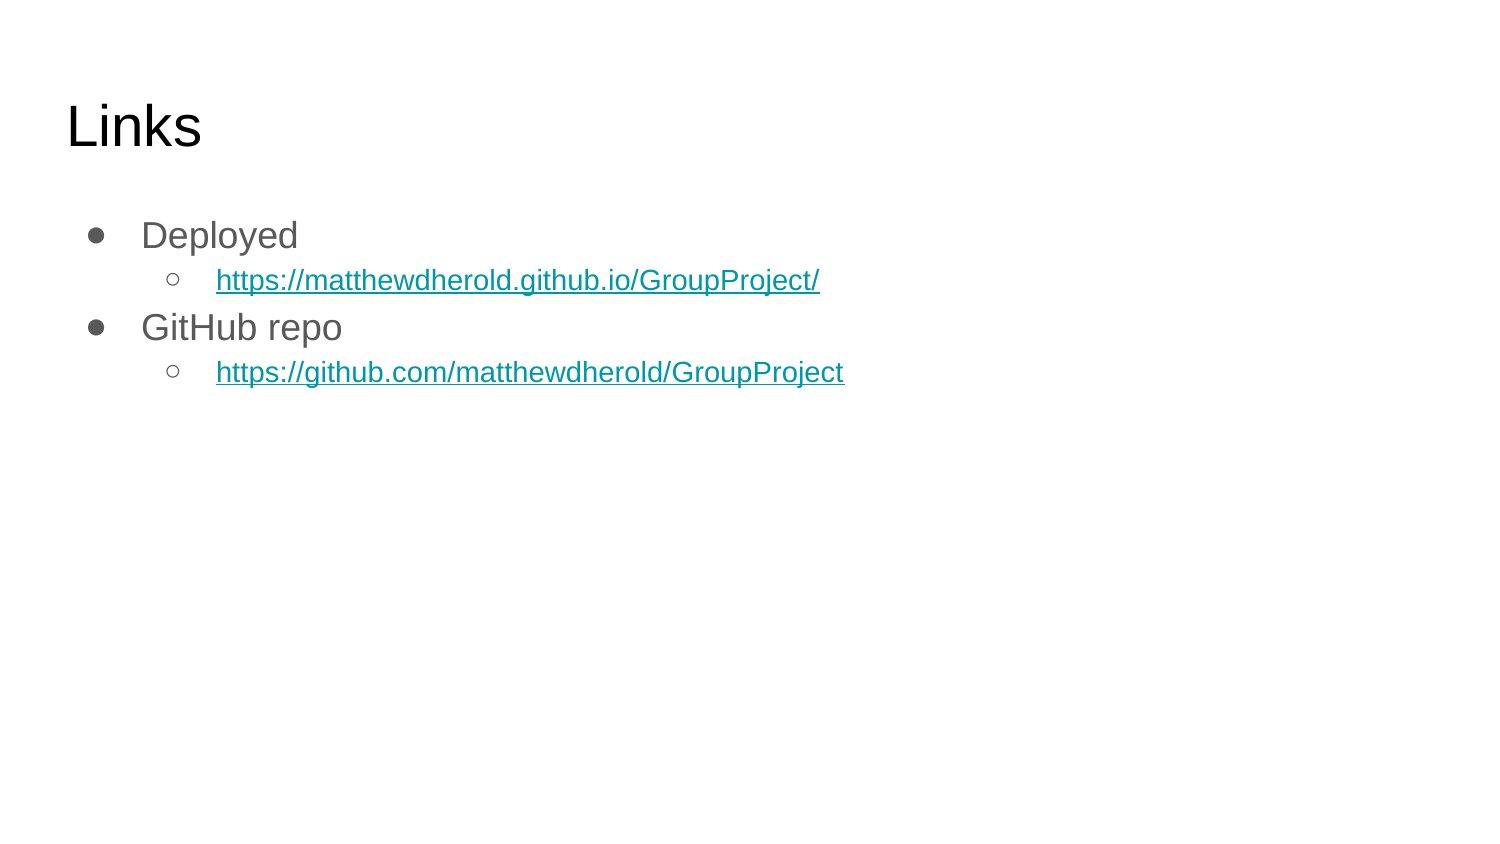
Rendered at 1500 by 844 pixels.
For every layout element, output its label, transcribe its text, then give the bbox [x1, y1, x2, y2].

title Links [51, 72, 1449, 167]
list Deployed https://matthewdherold.github.io/GroupProject/ GitHub repo https://github.com/matthewdherold/GroupProject [51, 189, 1449, 750]
